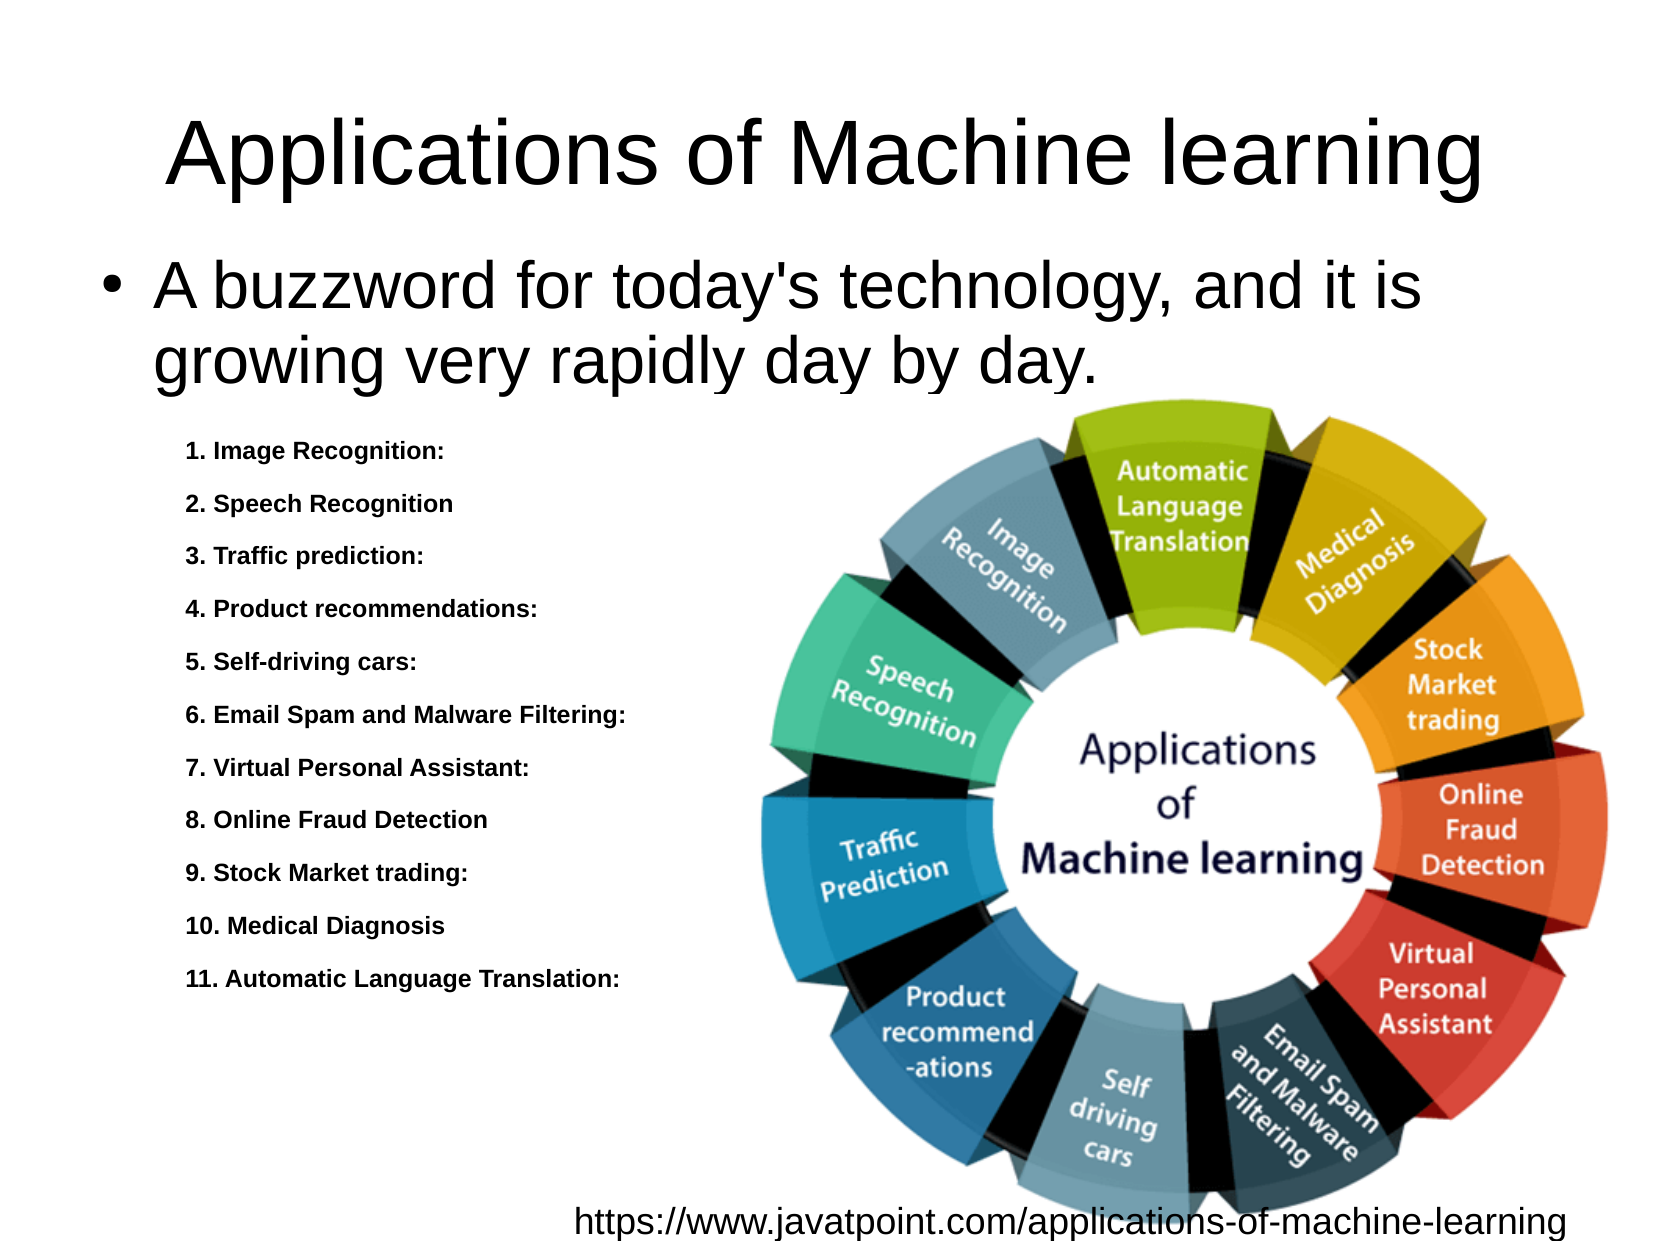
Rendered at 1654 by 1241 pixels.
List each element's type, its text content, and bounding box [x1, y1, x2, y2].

picture [685, 394, 1654, 1231]
text_box 1. Image Recognition: 2. Speech Recognition 3. Traffic prediction: 4. Product recommendations: 5. Self-driving cars: 6. Email Spam and Malware Filtering: 7. Virtual Personal Assistant: 8. Online Fraud Detection 9. Stock Market trading: 10. Medical Diagnosis 11. Automatic Language Translation: [170, 429, 804, 1229]
text_box https://www.javatpoint.com/applications-of-machine-learning [559, 1192, 1583, 1241]
title Applications of Machine learning [82, 49, 1571, 248]
list A buzzword for today's technology, and it is growing very rapidly day by day. [82, 248, 1571, 968]
